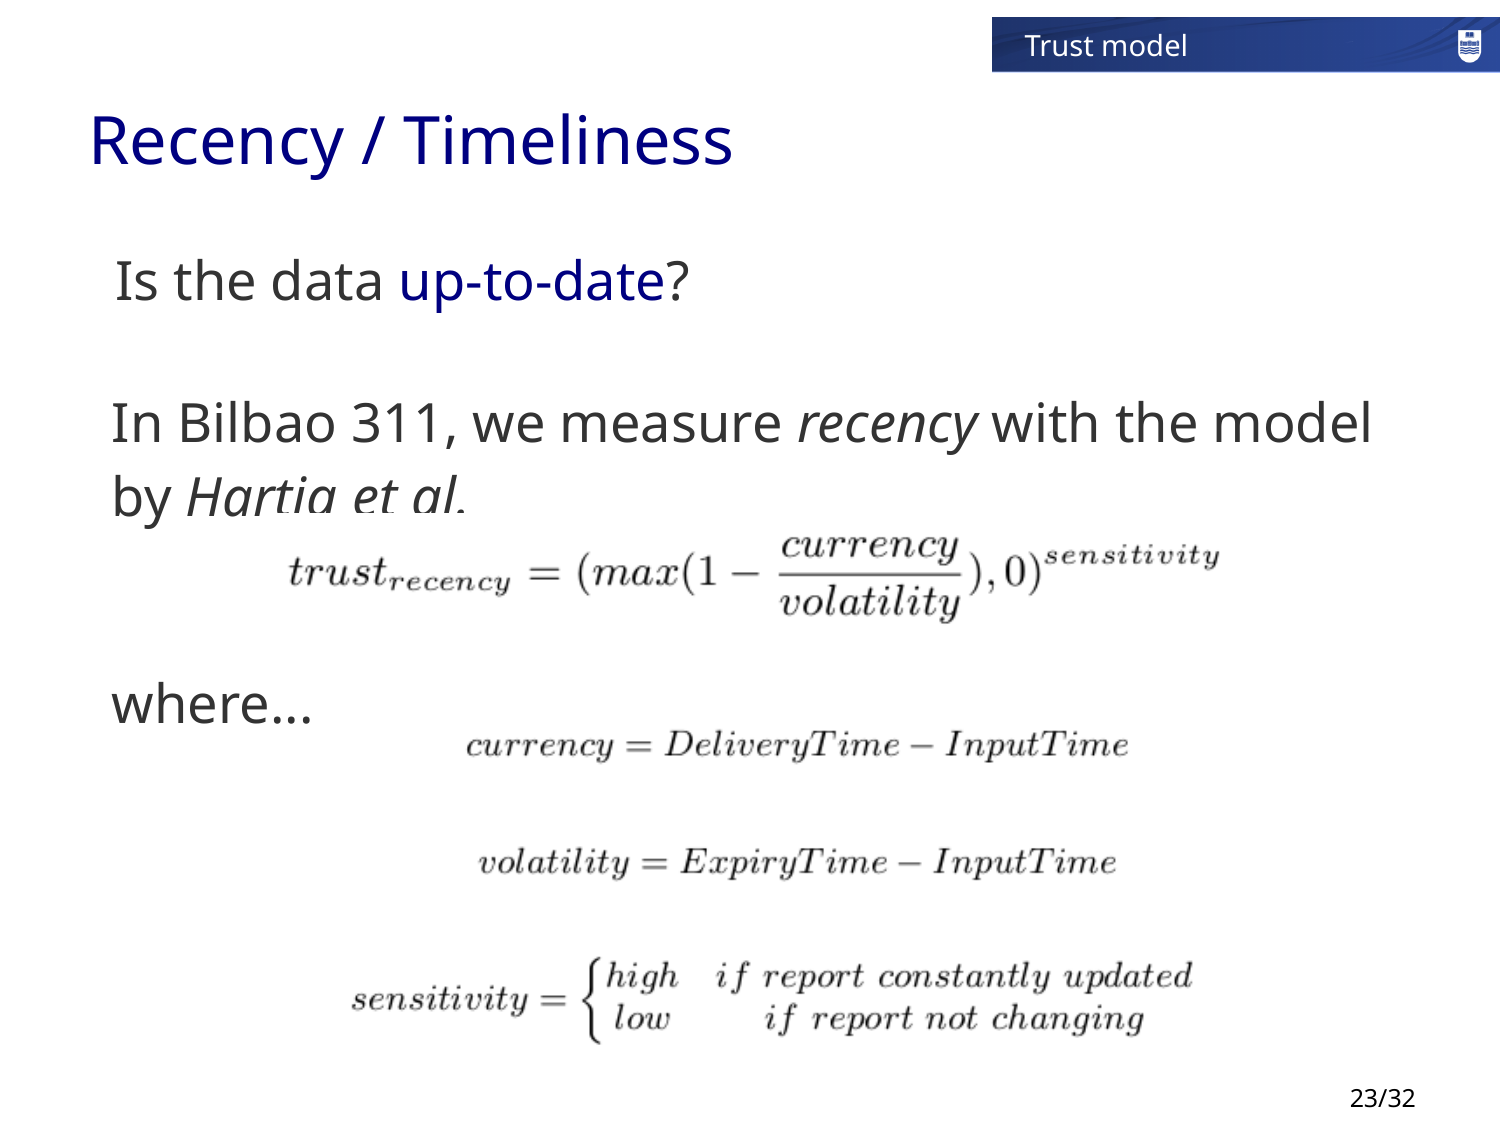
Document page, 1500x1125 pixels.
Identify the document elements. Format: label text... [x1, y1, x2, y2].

text_box In Bilbao 311, we measure recency with the model by Hartig et al. where... [111, 384, 1441, 934]
text_box Trust model [1009, 17, 1483, 67]
list Is the data up-to-date? [100, 238, 1495, 1016]
title Recency / Timeliness [2, 99, 1365, 177]
picture [992, 17, 1500, 73]
picture [271, 513, 1242, 638]
picture [328, 698, 1217, 1052]
